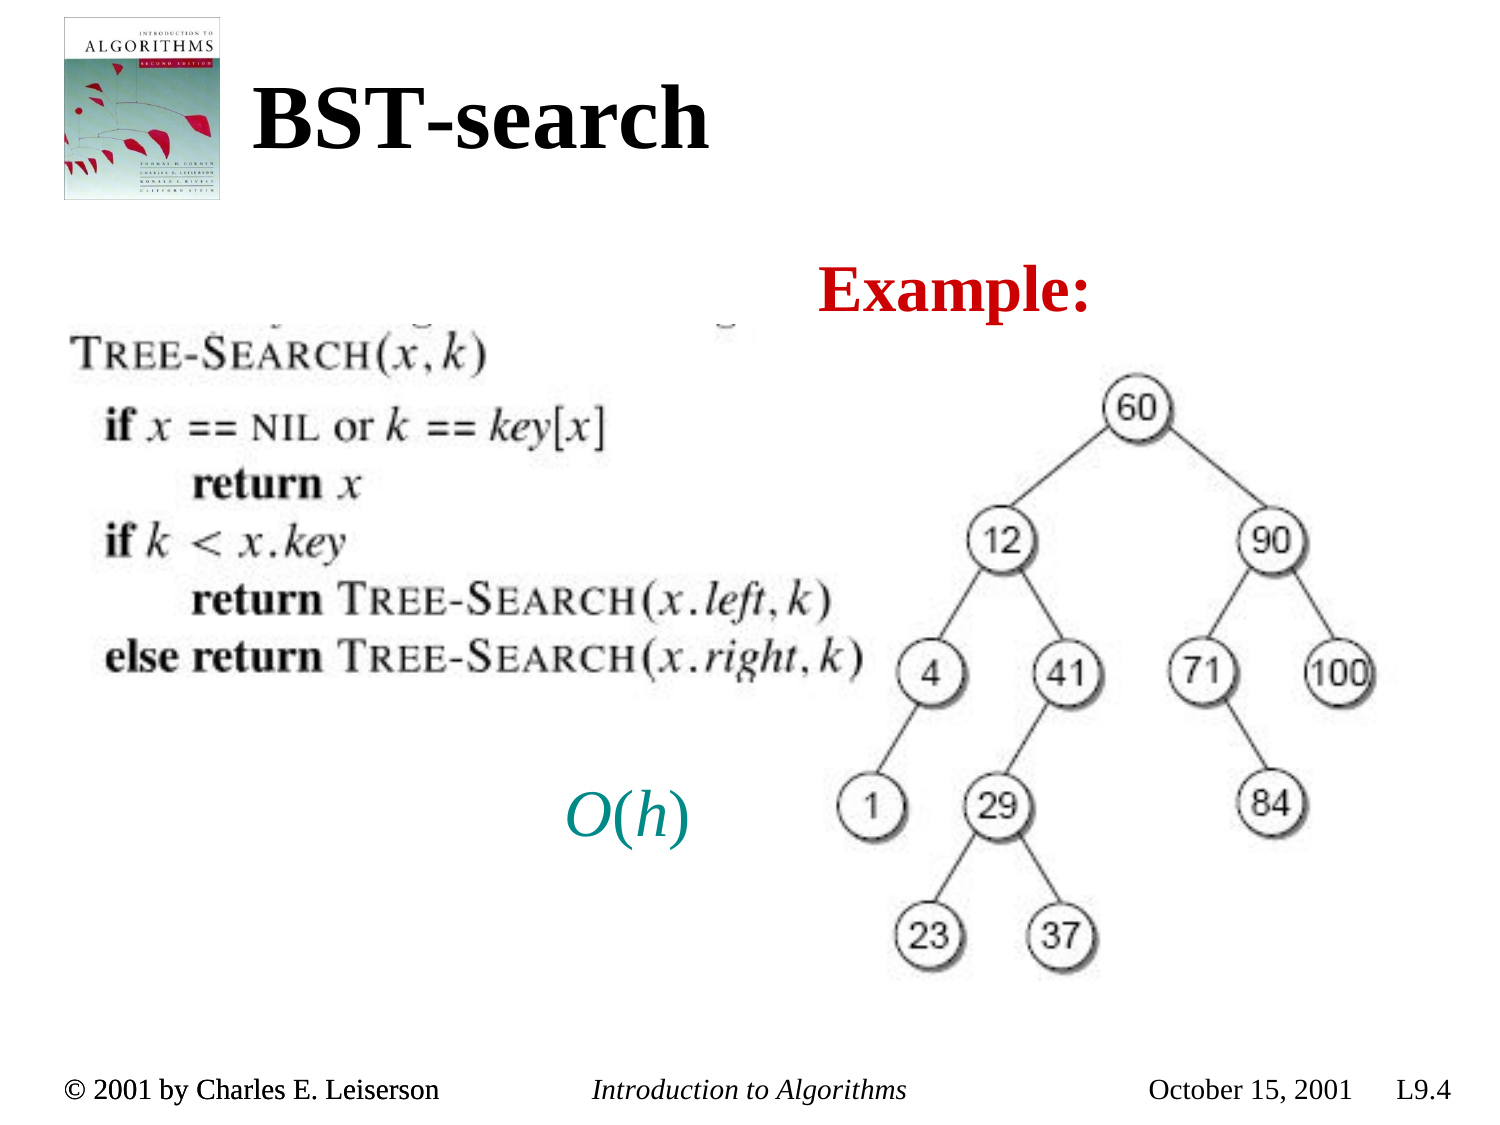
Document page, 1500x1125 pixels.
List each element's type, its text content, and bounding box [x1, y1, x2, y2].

text_box O(h) [549, 762, 706, 858]
picture [50, 324, 1401, 1013]
text_box Example: [803, 237, 1109, 333]
text_box BST-search [237, 24, 1476, 213]
text_box Introduction to Algorithms [577, 1062, 923, 1113]
picture [64, 17, 220, 200]
text_box October 15, 2001 L9.<number> [1025, 1062, 1467, 1113]
